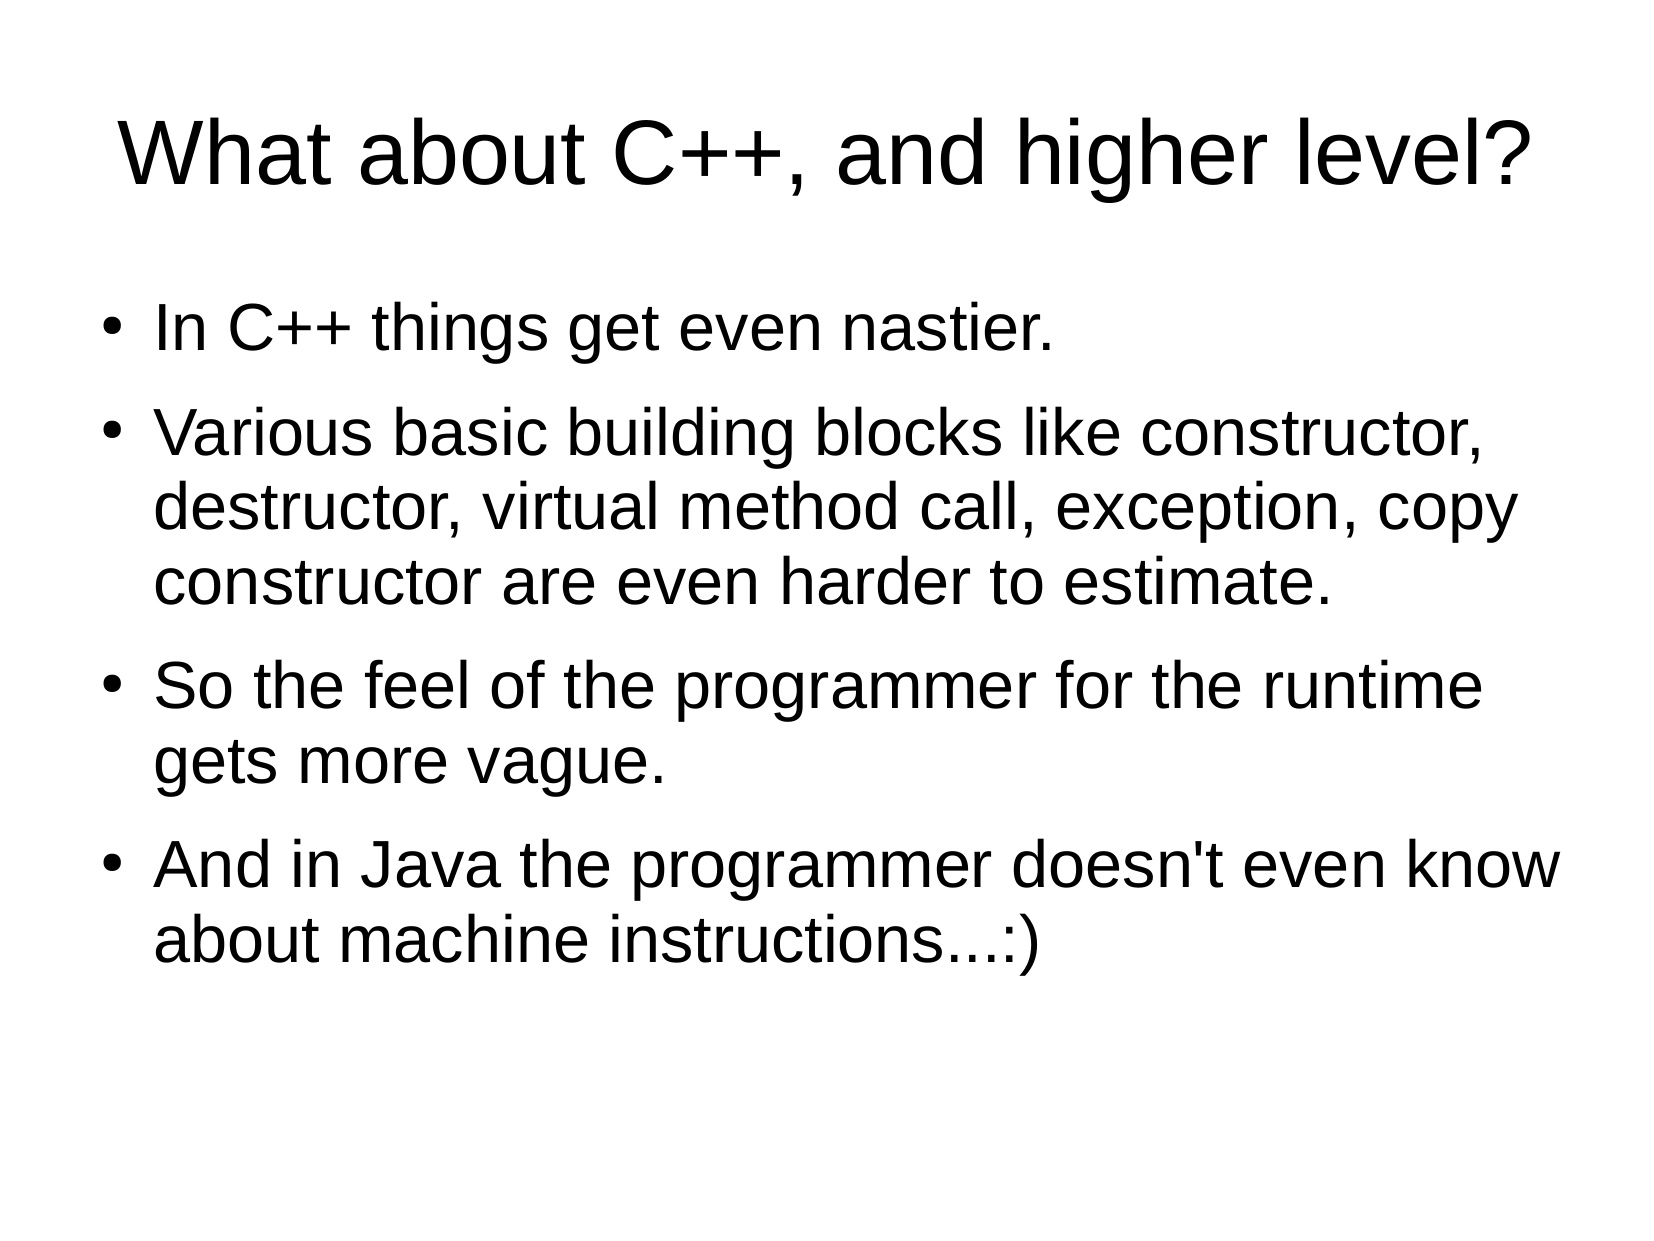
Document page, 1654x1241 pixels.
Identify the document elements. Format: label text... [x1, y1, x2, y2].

title What about C++, and higher level? [82, 49, 1571, 257]
list In C++ things get even nastier. Various basic building blocks like constructor, destructor, virtual method call, exception, copy constructor are even harder to estimate. So the feel of the programmer for the runtime gets more vague. And in Java the programmer doesn't even know about machine instructions...:) [82, 290, 1571, 1109]
